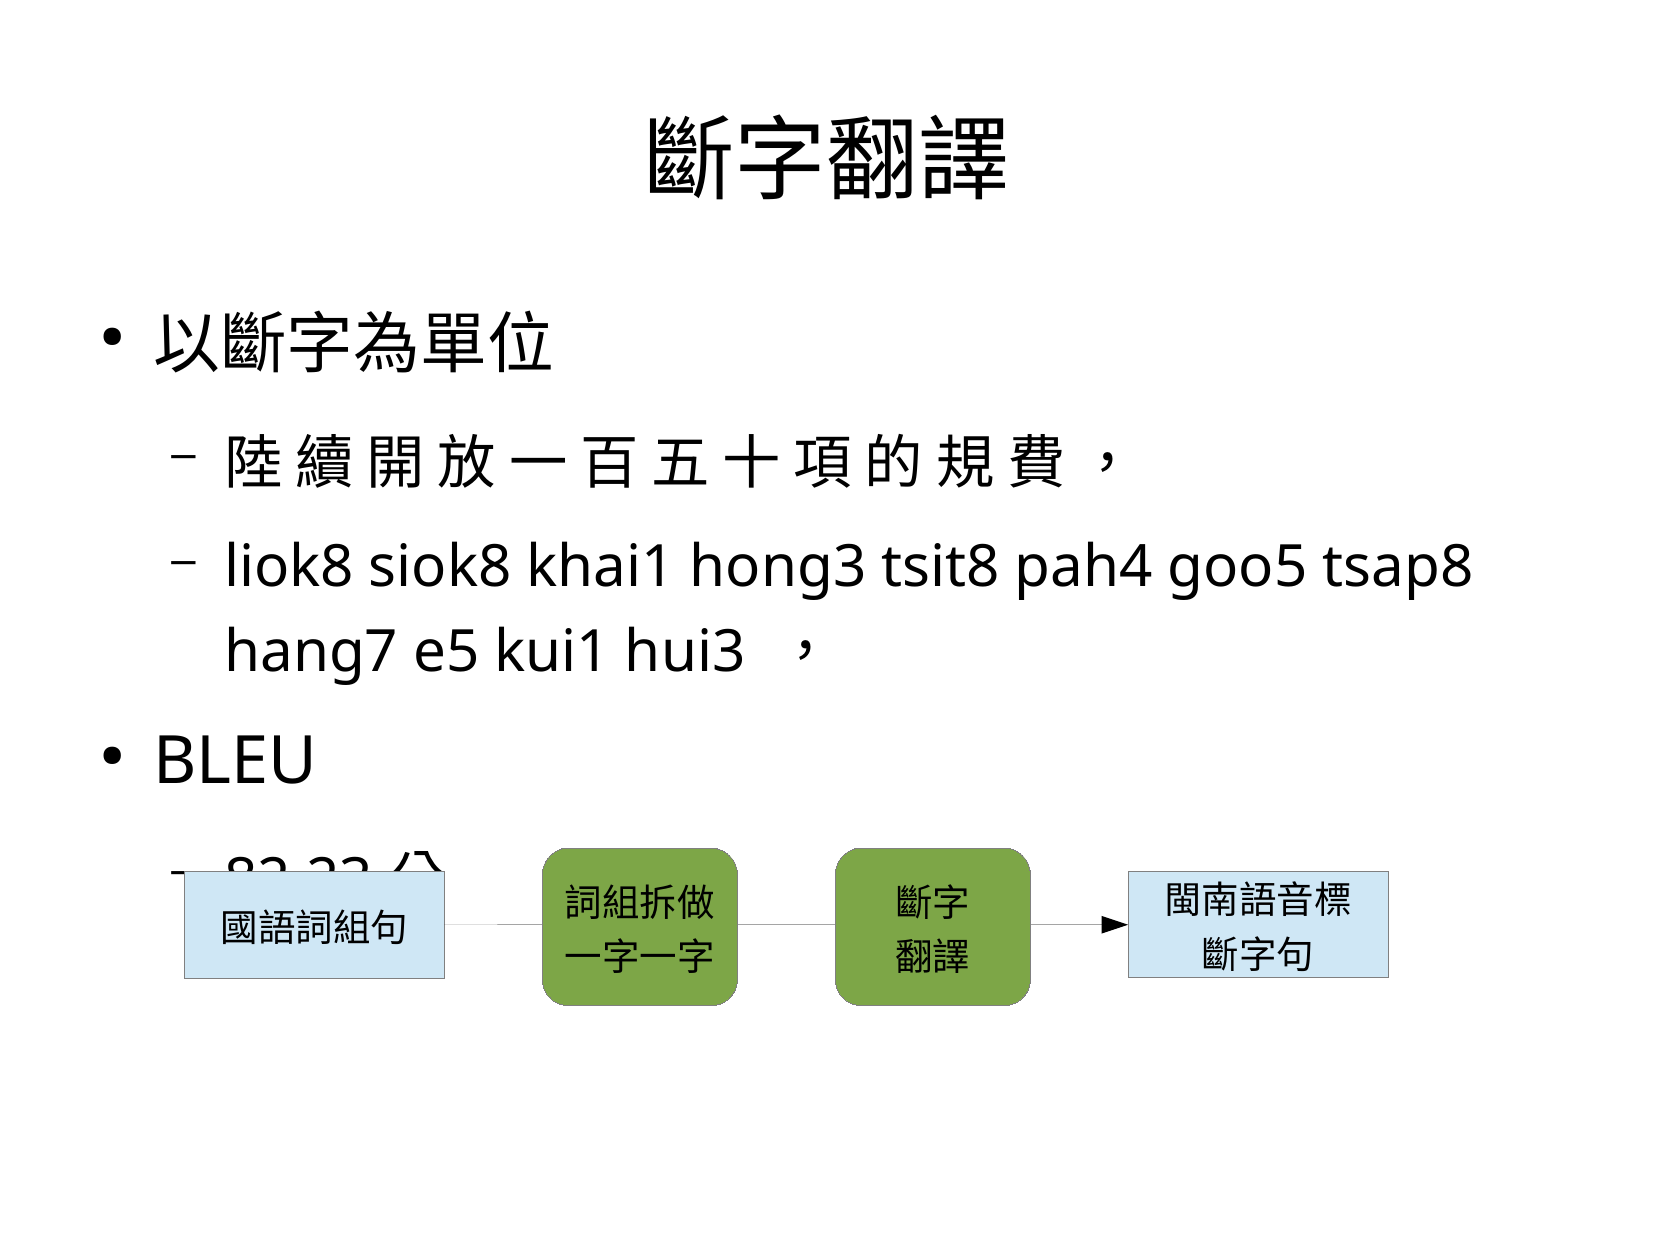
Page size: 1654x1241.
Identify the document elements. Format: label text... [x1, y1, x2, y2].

text_box 國語詞組句 [184, 871, 445, 979]
text_box 閩南語音標 斷字句 [1128, 871, 1389, 978]
list 以斷字為單位 陸 續 開 放 一 百 五 十 項 的 規 費 ， liok8 siok8 khai1 hong3 tsit8 pah4 goo5 tsap8 hang7 e5 kui1 hui3 ， BLEU 82.23分 [82, 290, 1538, 1010]
text_box 詞組拆做 一字一字 [542, 848, 738, 1006]
title 斷字翻譯 [82, 49, 1571, 257]
text_box 斷字 翻譯 [835, 848, 1031, 1006]
